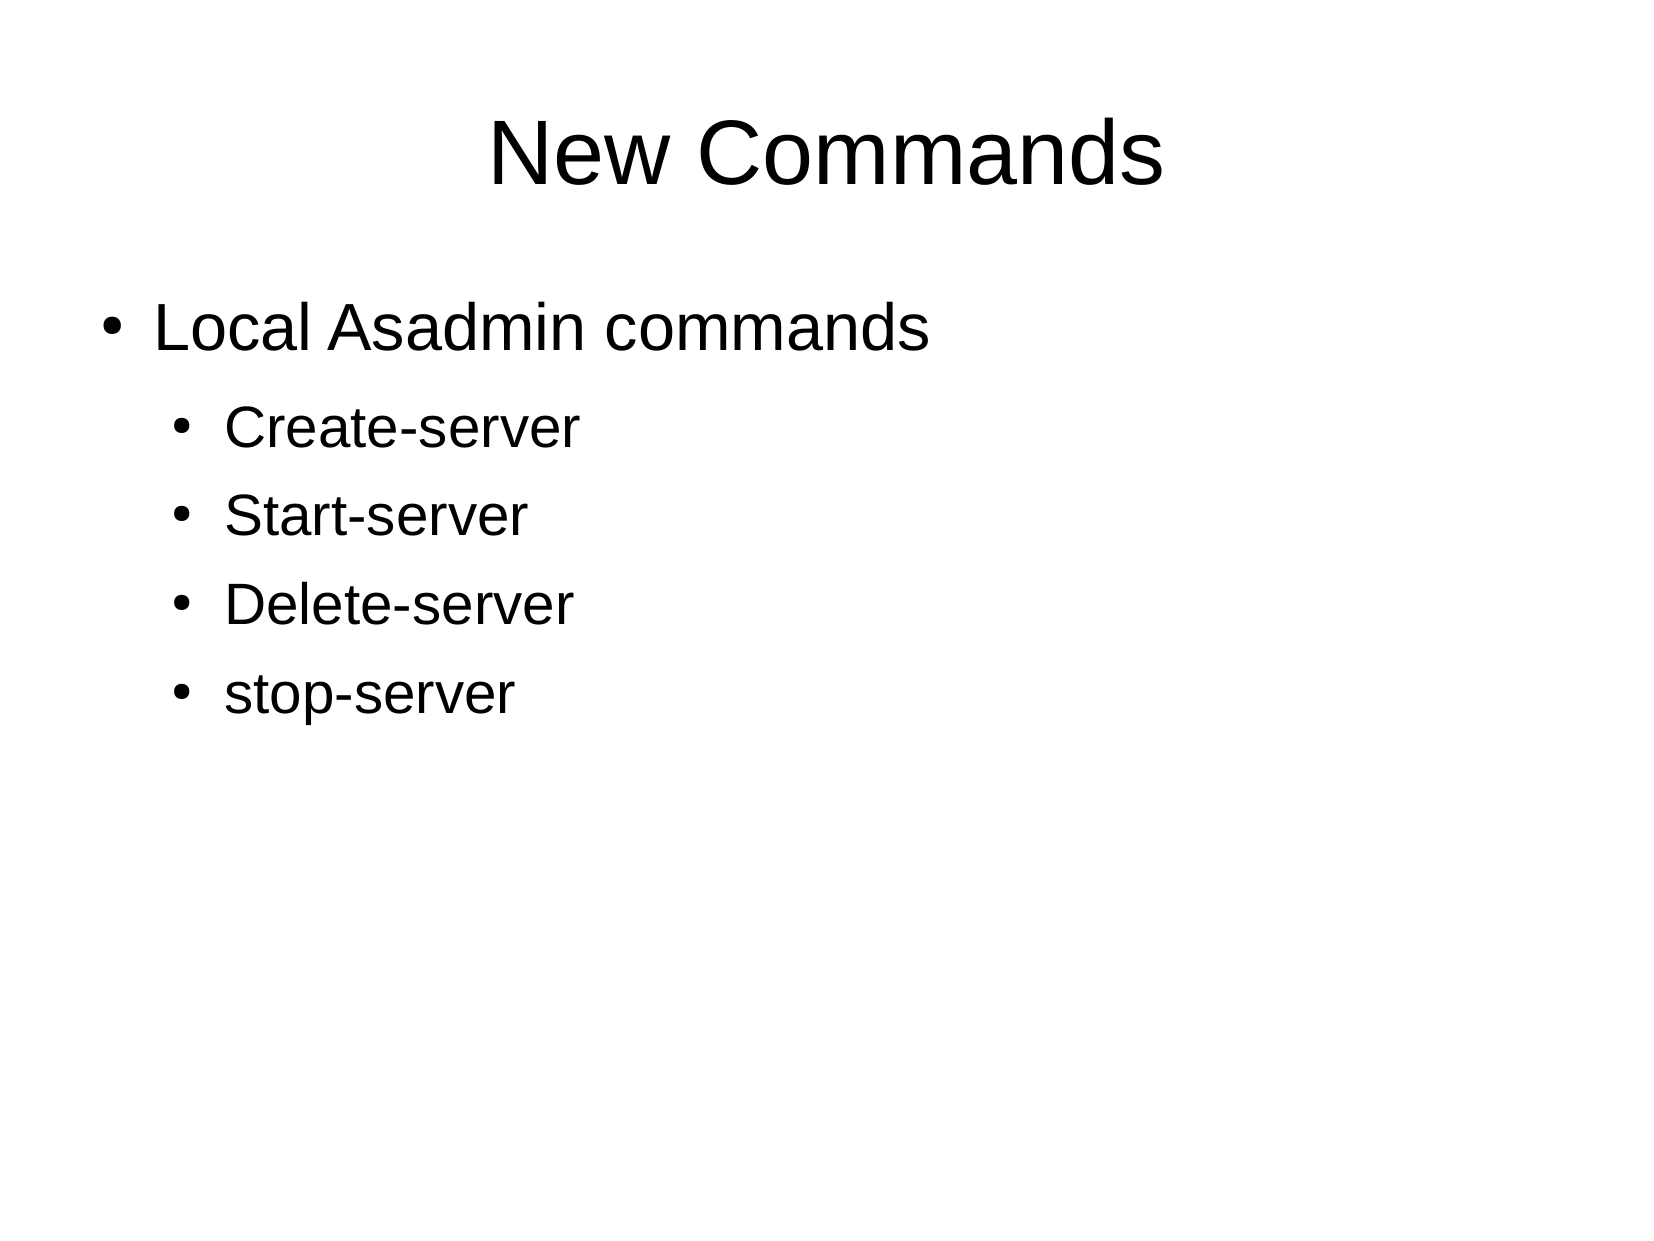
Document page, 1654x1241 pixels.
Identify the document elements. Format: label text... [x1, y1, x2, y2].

title New Commands [82, 56, 1571, 250]
list Local Asadmin commands Create-server Start-server Delete-server stop-server [82, 290, 1571, 1109]
